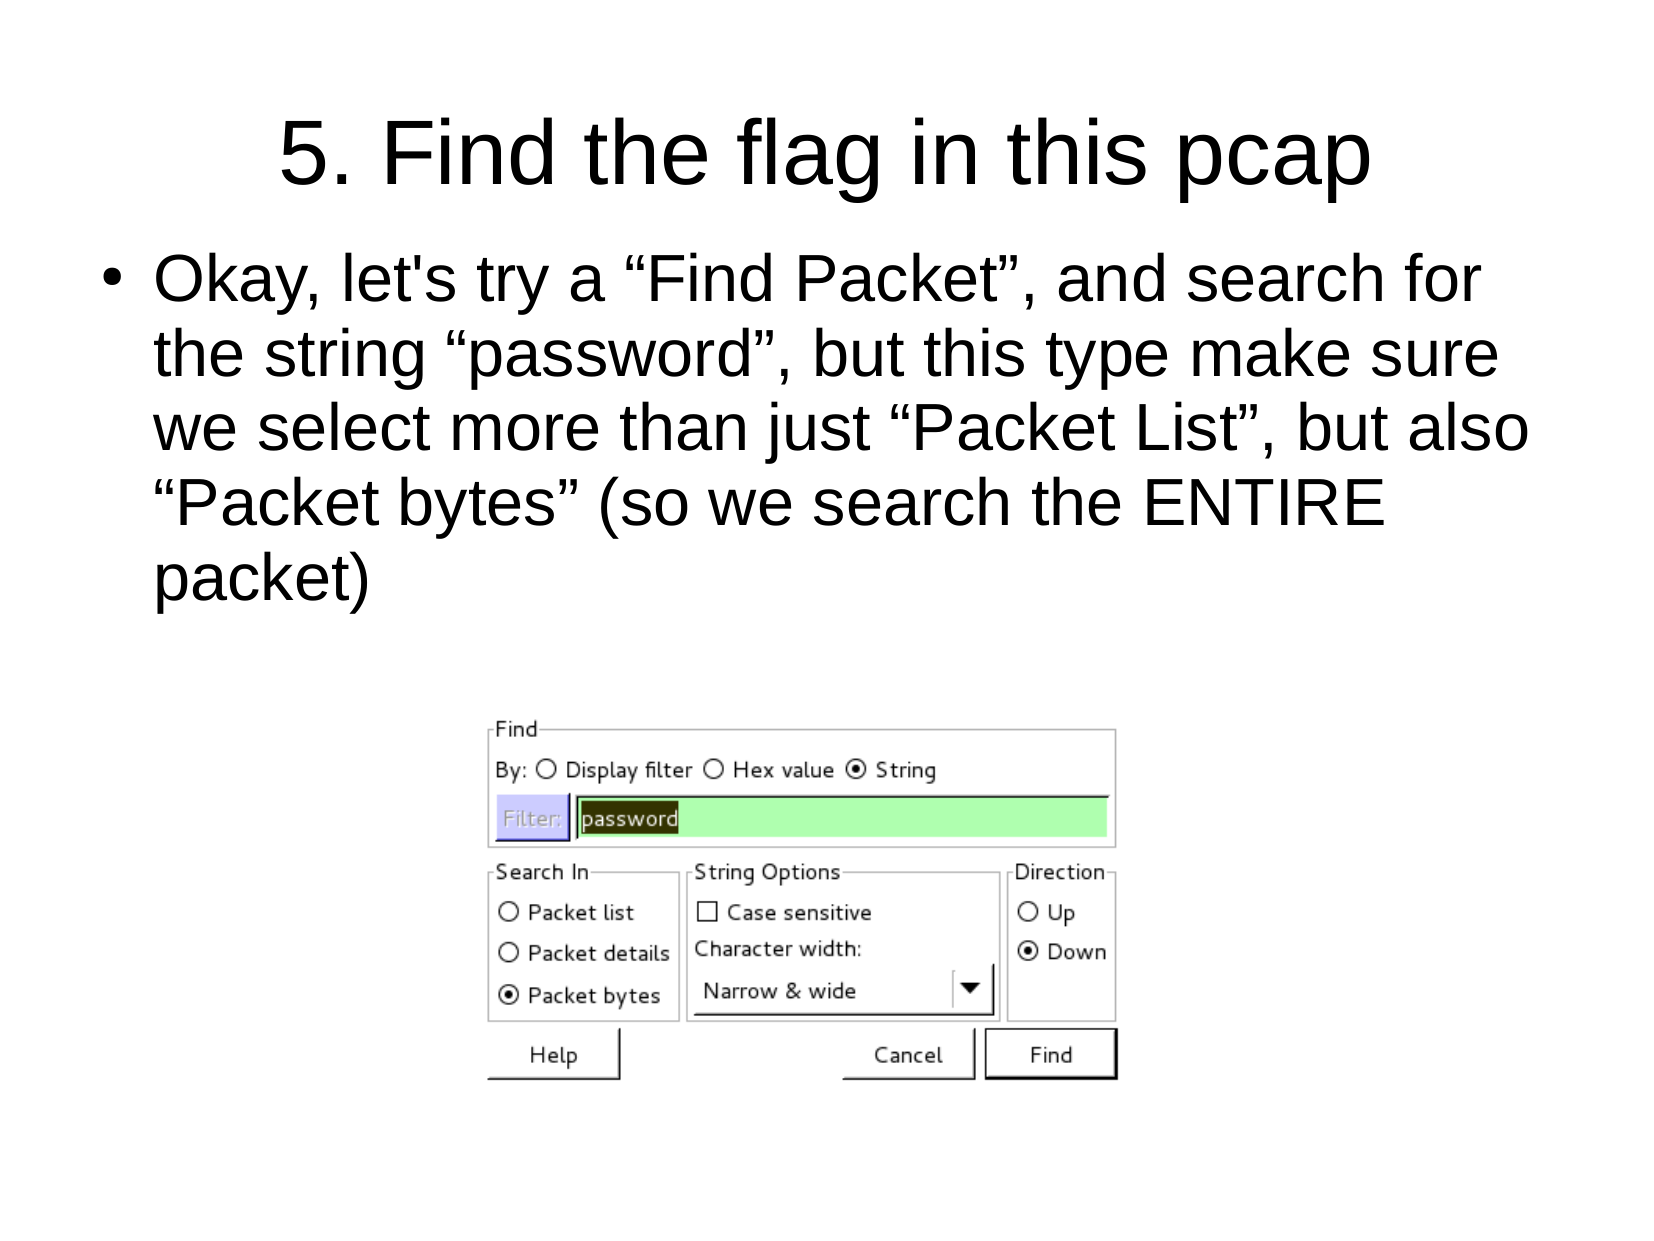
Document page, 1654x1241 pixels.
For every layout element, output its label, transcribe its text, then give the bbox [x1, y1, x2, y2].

picture [480, 704, 1126, 1088]
title 5. Find the flag in this pcap [82, 49, 1571, 240]
list Okay, let's try a “Find Packet”, and search for the string “password”, but this type make sure we select more than just “Packet List”, but also “Packet bytes” (so we search the ENTIRE packet) [82, 240, 1571, 961]
